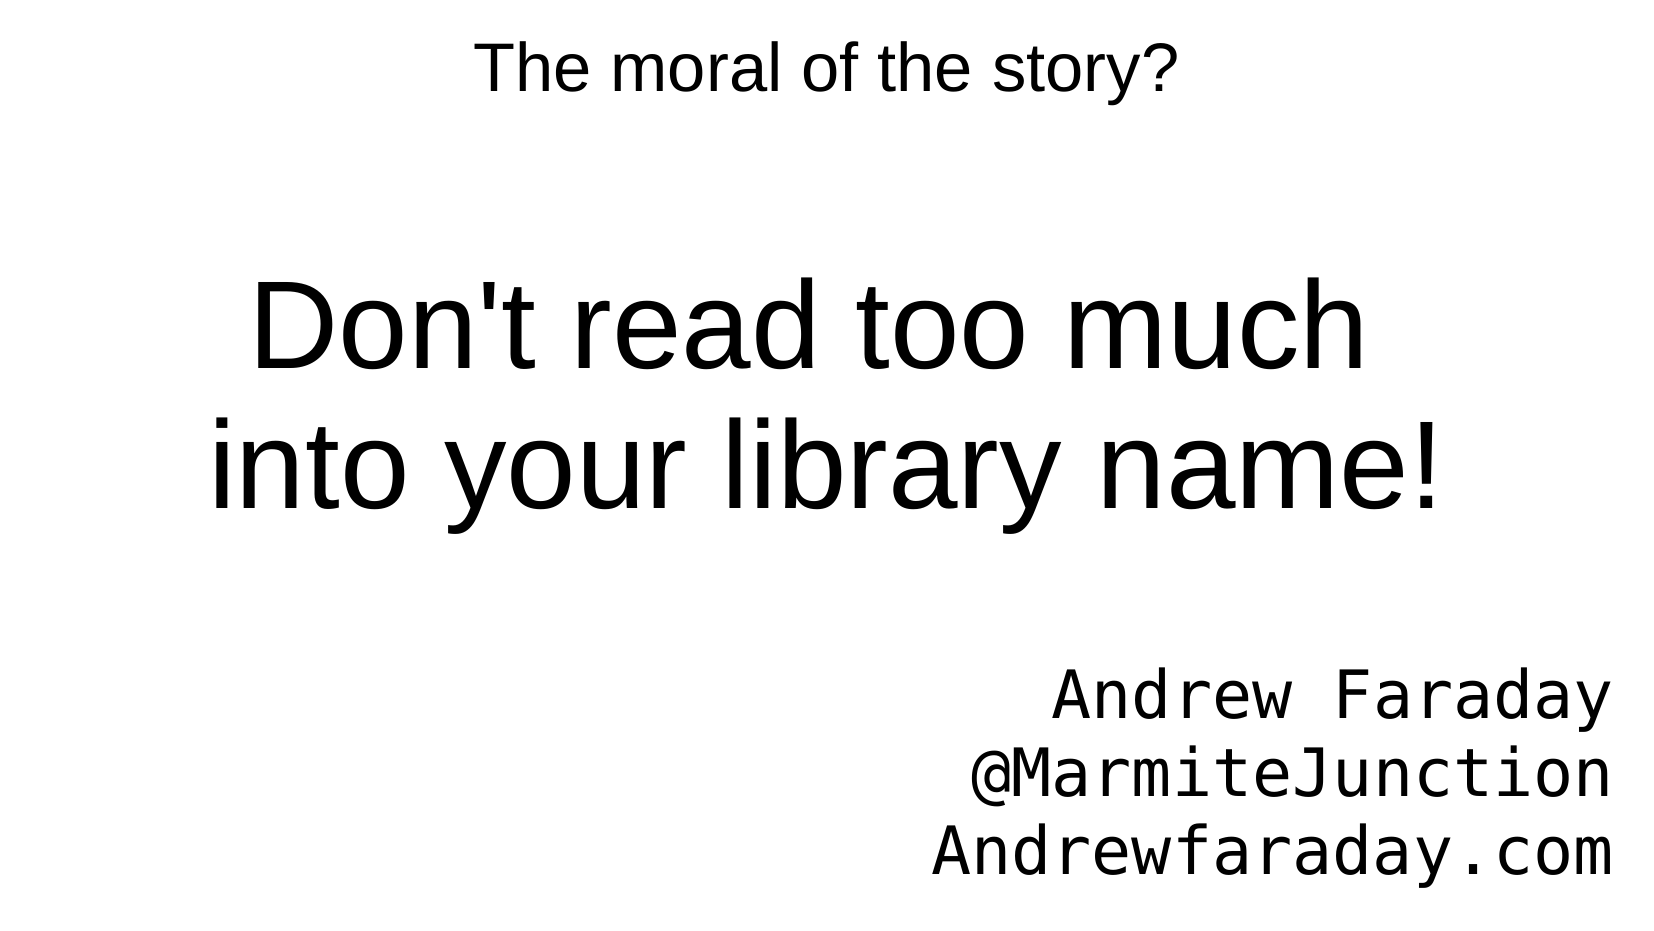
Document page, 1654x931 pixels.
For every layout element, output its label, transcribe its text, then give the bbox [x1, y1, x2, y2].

text_box Andrew Faraday @MarmiteJunction Andrewfaraday.com [744, 649, 1630, 898]
title The moral of the story? [82, 23, 1571, 111]
text_box Don't read too much into your library name! [193, 248, 1461, 543]
